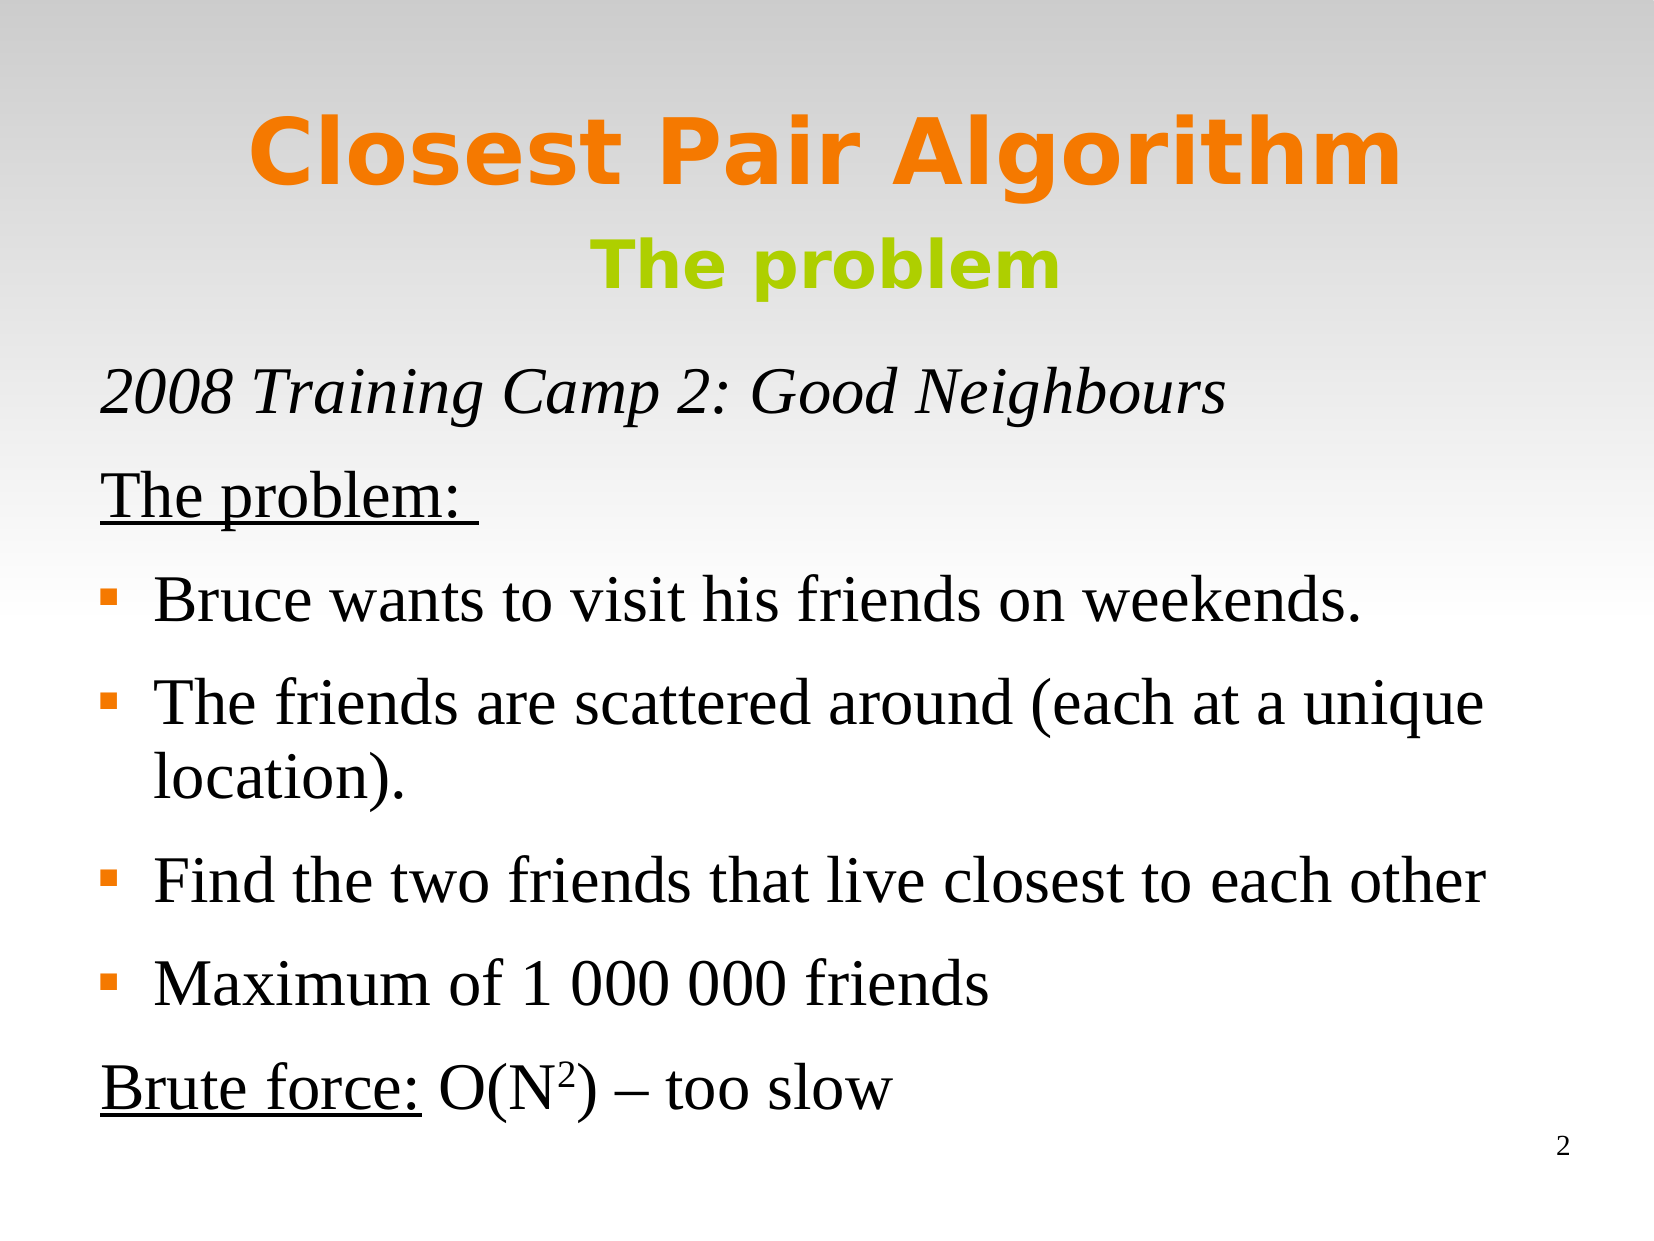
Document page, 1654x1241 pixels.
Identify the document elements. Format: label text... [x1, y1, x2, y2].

list 2008 Training Camp 2: Good Neighbours The problem: Bruce wants to visit his friends on weekends. The friends are scattered around (each at a unique location). Find the two friends that live closest to each other Maximum of 1 000 000 friends Brute force: O(N2) – too slow [82, 354, 1571, 1180]
title The problem [82, 206, 1571, 325]
title Closest Pair Algorithm [82, 49, 1571, 206]
